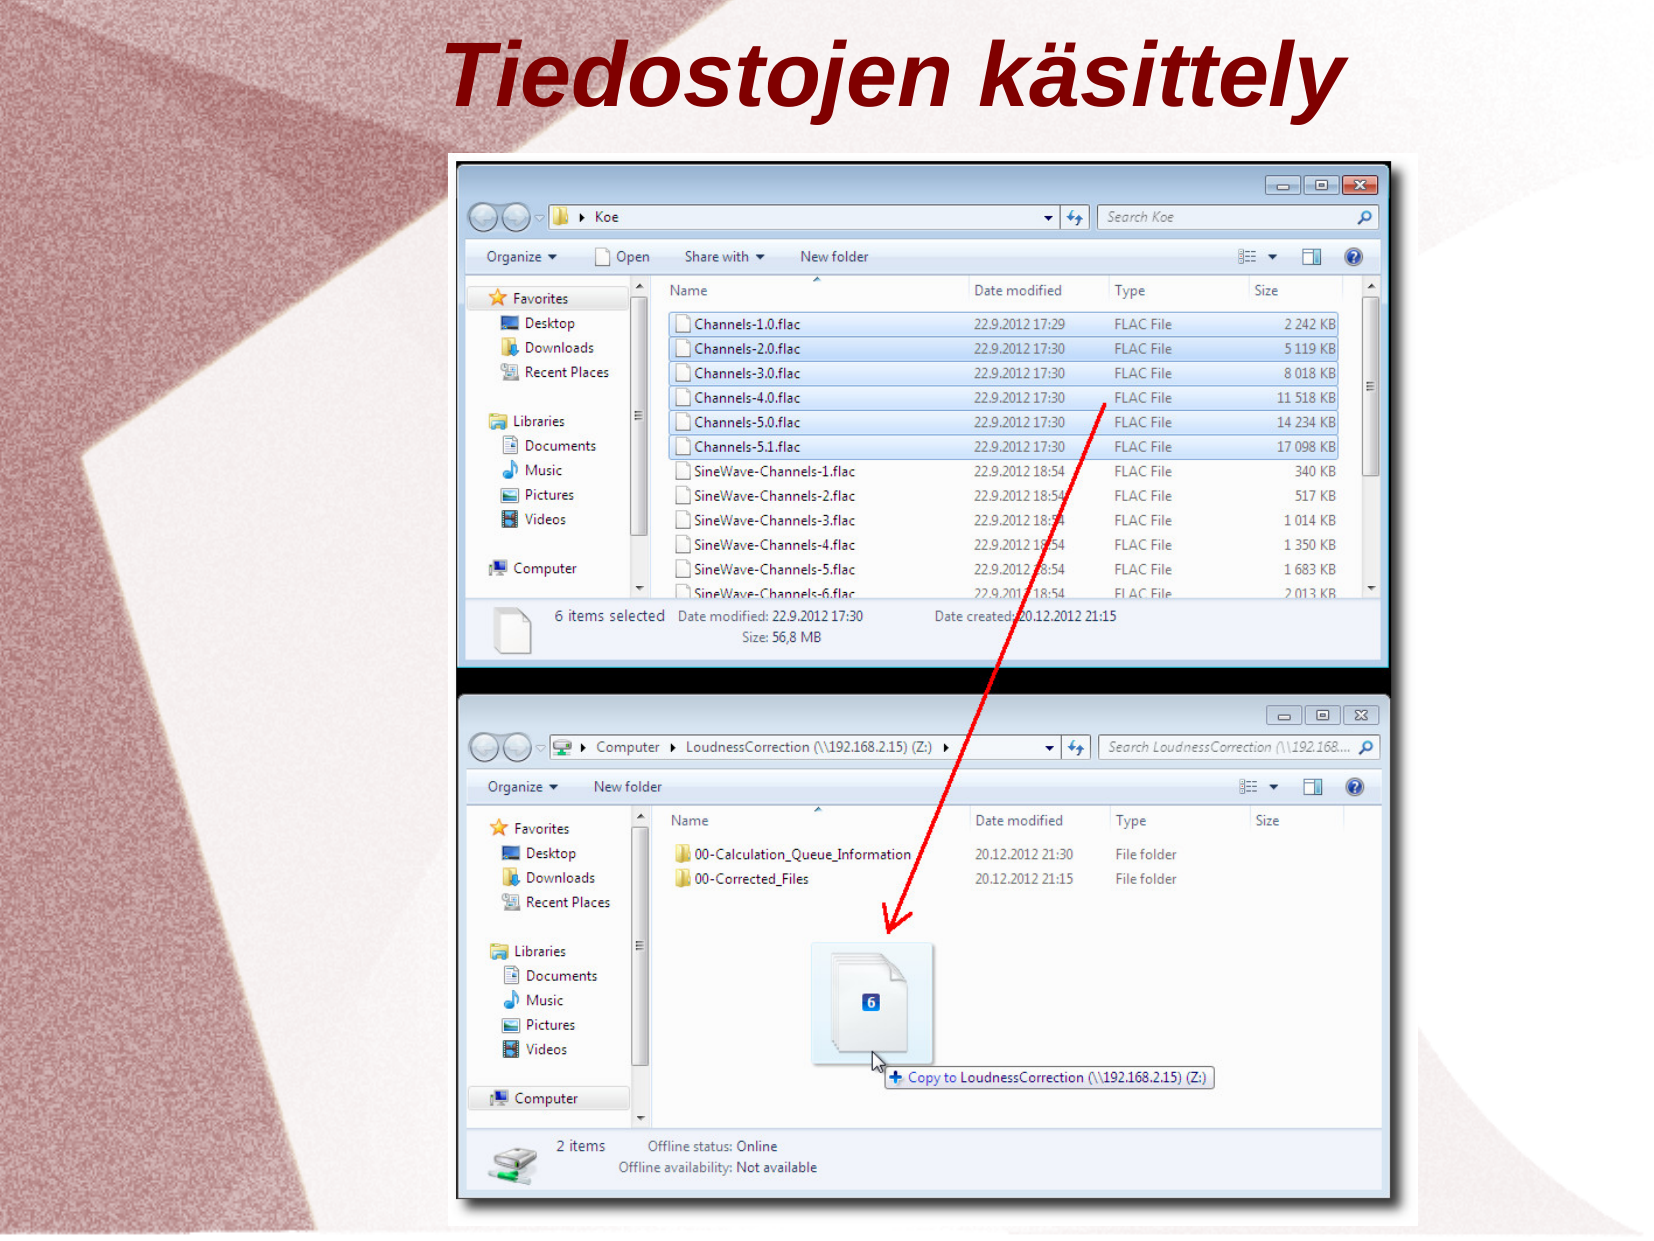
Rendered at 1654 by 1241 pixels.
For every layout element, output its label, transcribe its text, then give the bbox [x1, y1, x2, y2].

picture [0, 0, 1654, 1241]
title Tiedostojen käsittely [425, 23, 1347, 127]
